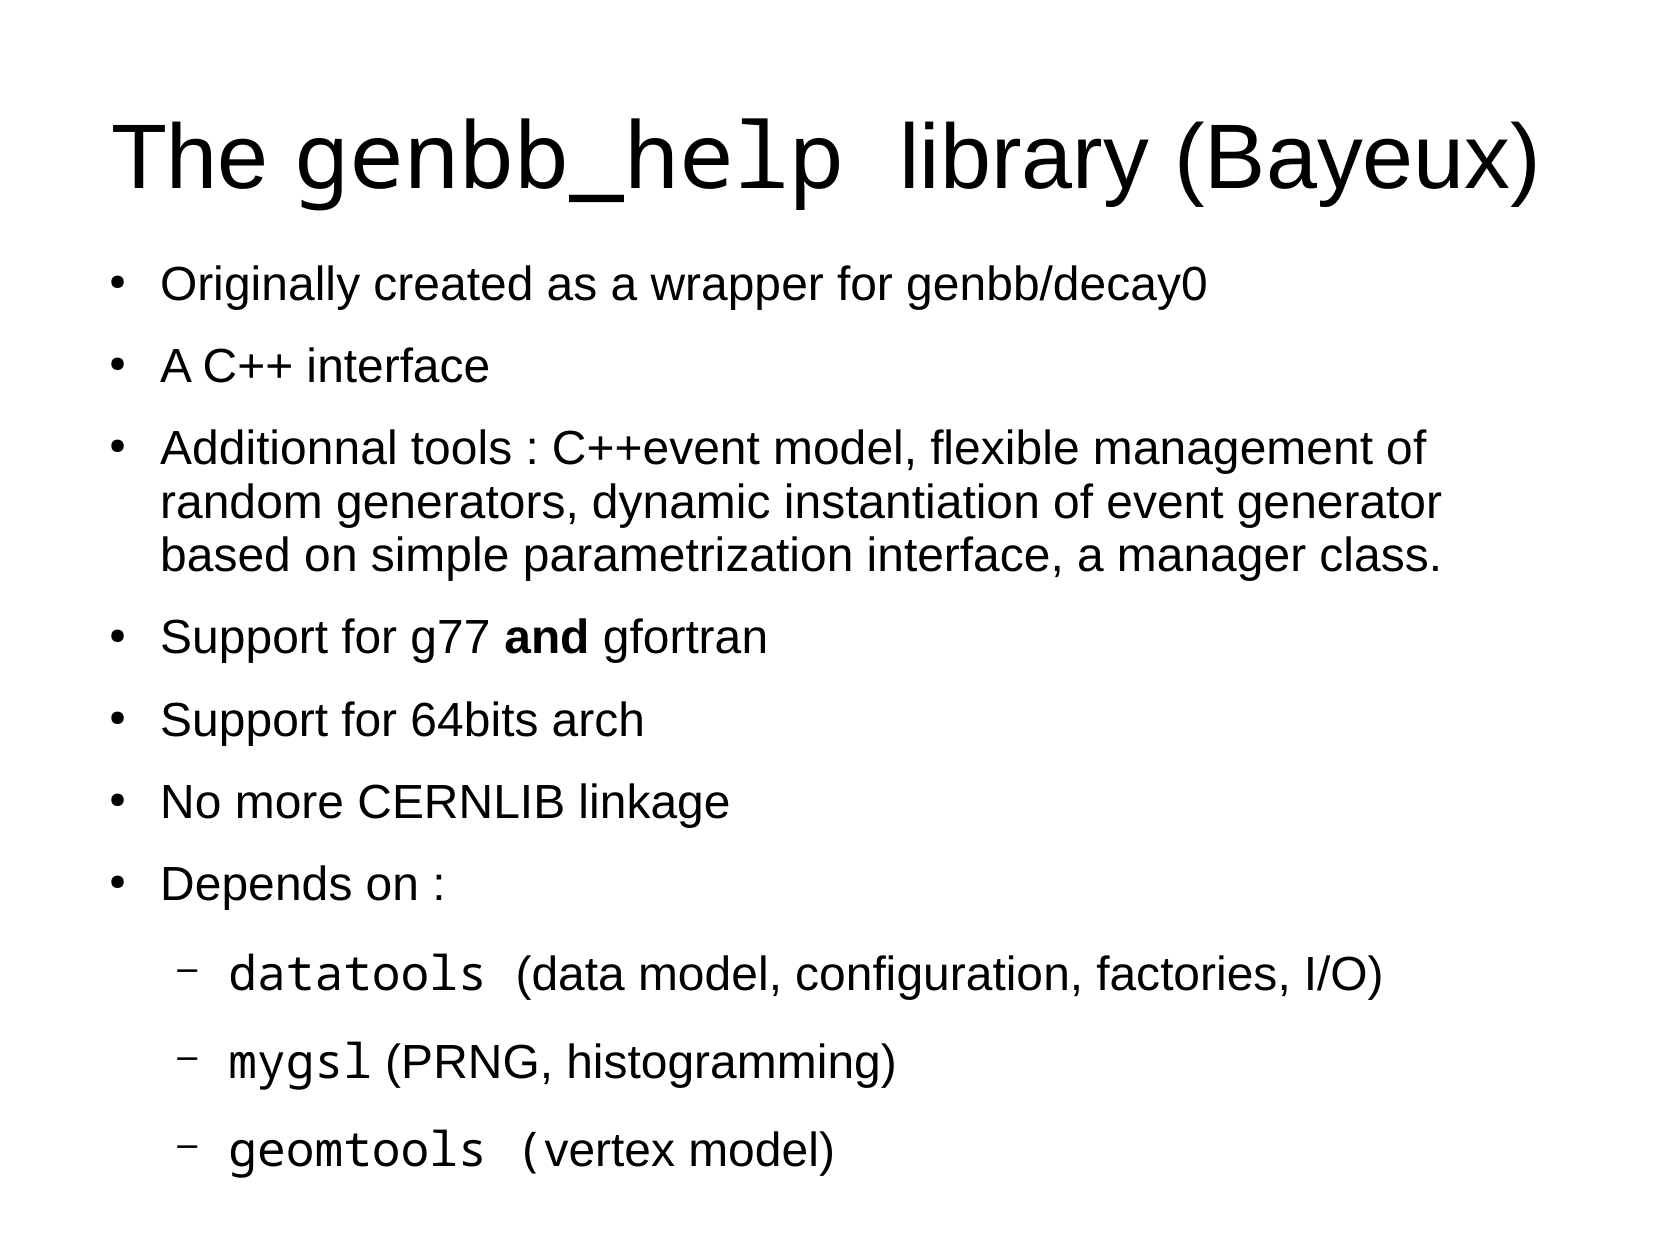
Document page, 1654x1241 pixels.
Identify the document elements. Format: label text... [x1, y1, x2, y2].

list Originally created as a wrapper for genbb/decay0 A C++ interface Additionnal tools : C++event model, flexible management of random generators, dynamic instantiation of event generator based on simple parametrization interface, a manager class. Support for g77 and gfortran Support for 64bits arch No more CERNLIB linkage Depends on : datatools (data model, configuration, factories, I/O) mygsl (PRNG, histogramming) geomtools (vertex model) [92, 256, 1548, 1183]
title The genbb_help library (Bayeux) [82, 49, 1571, 257]
